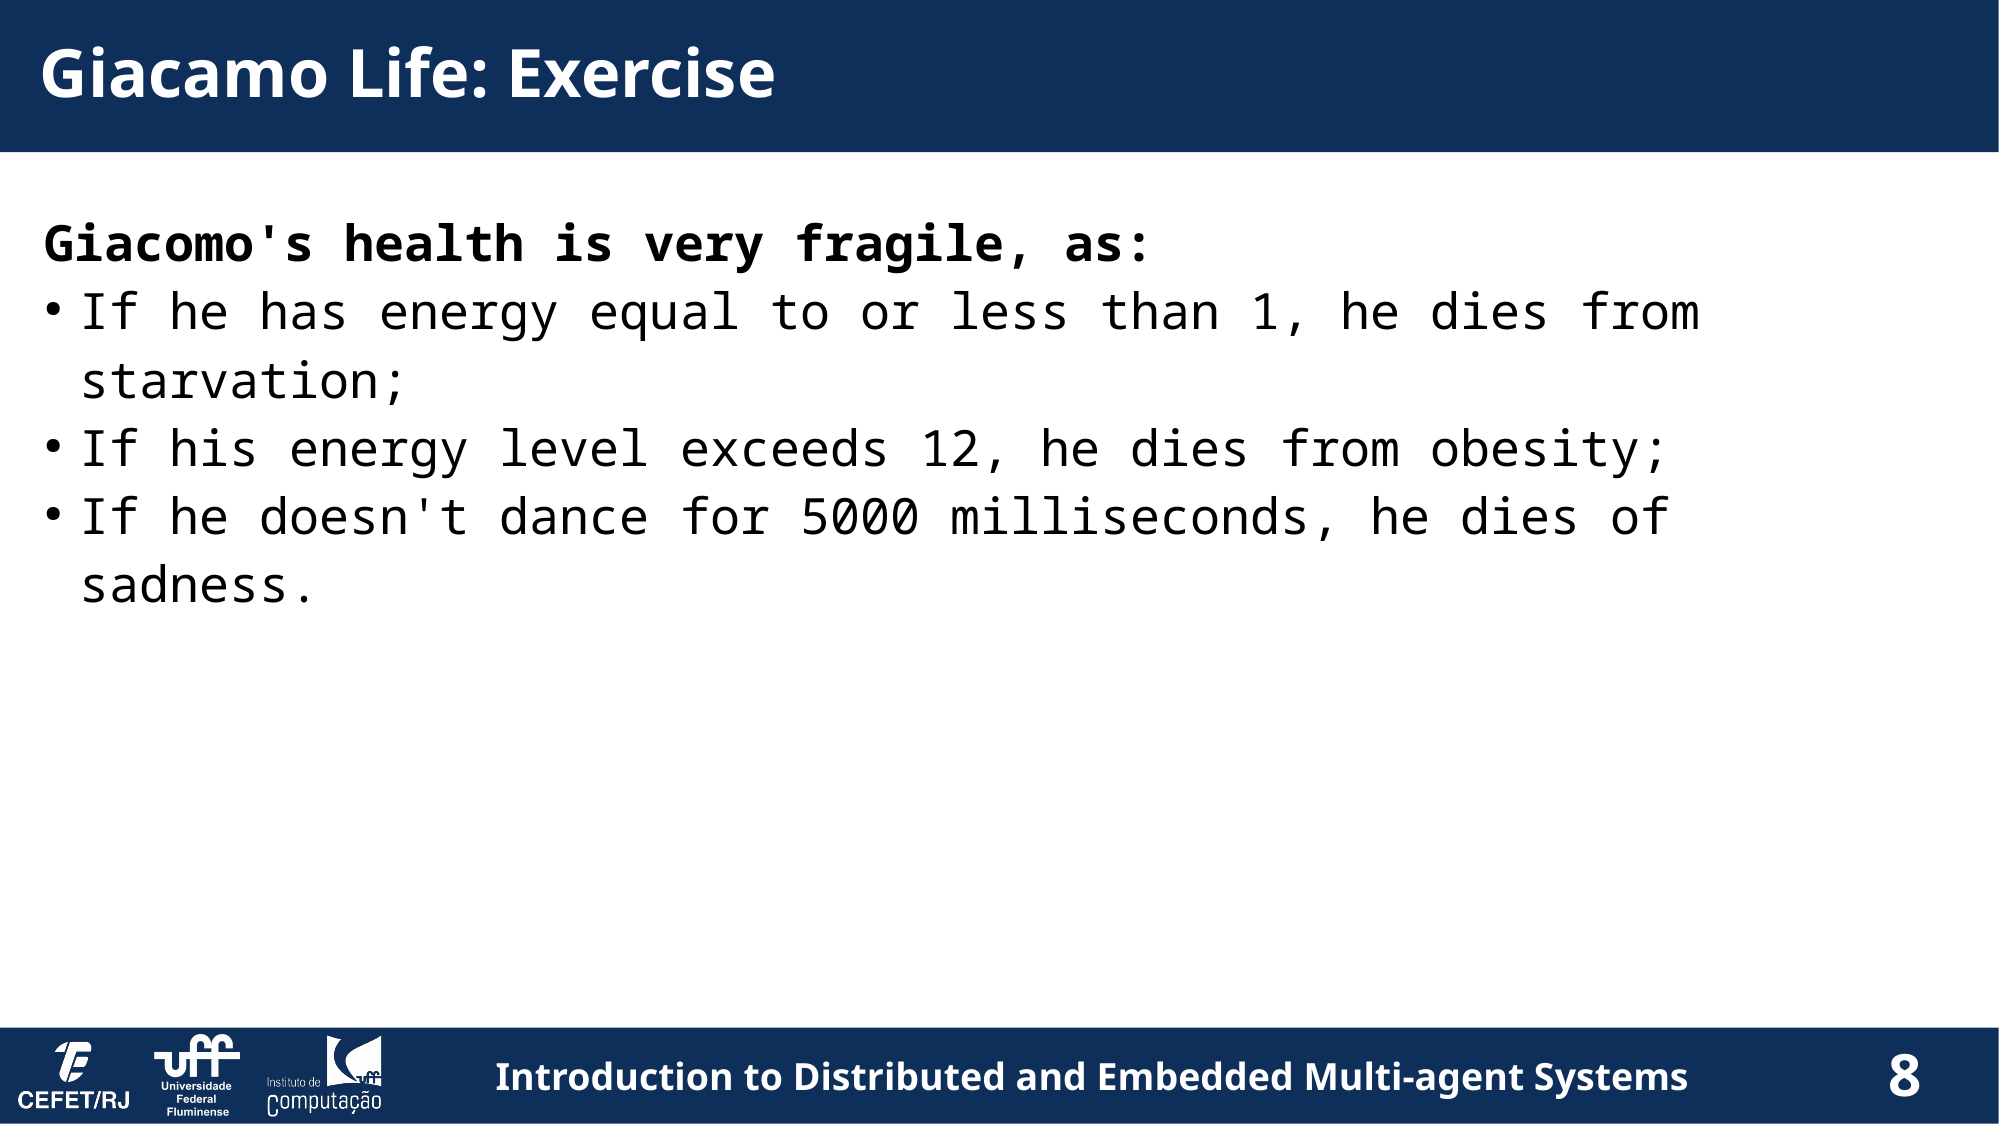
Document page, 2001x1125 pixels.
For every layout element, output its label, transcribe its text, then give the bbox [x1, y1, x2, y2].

picture [18, 1021, 129, 1125]
picture [153, 1033, 241, 1121]
text_box Giacamo Life: Exercise [25, 23, 1999, 119]
text_box Giacomo's health is very fragile, as: If he has energy equal to or less than 1, he dies from starvation; If his energy level exceeds 12, he dies from obesity; If he doesn't dance for 5000 milliseconds, he dies of sadness. [29, 200, 1920, 483]
picture [265, 1033, 383, 1117]
